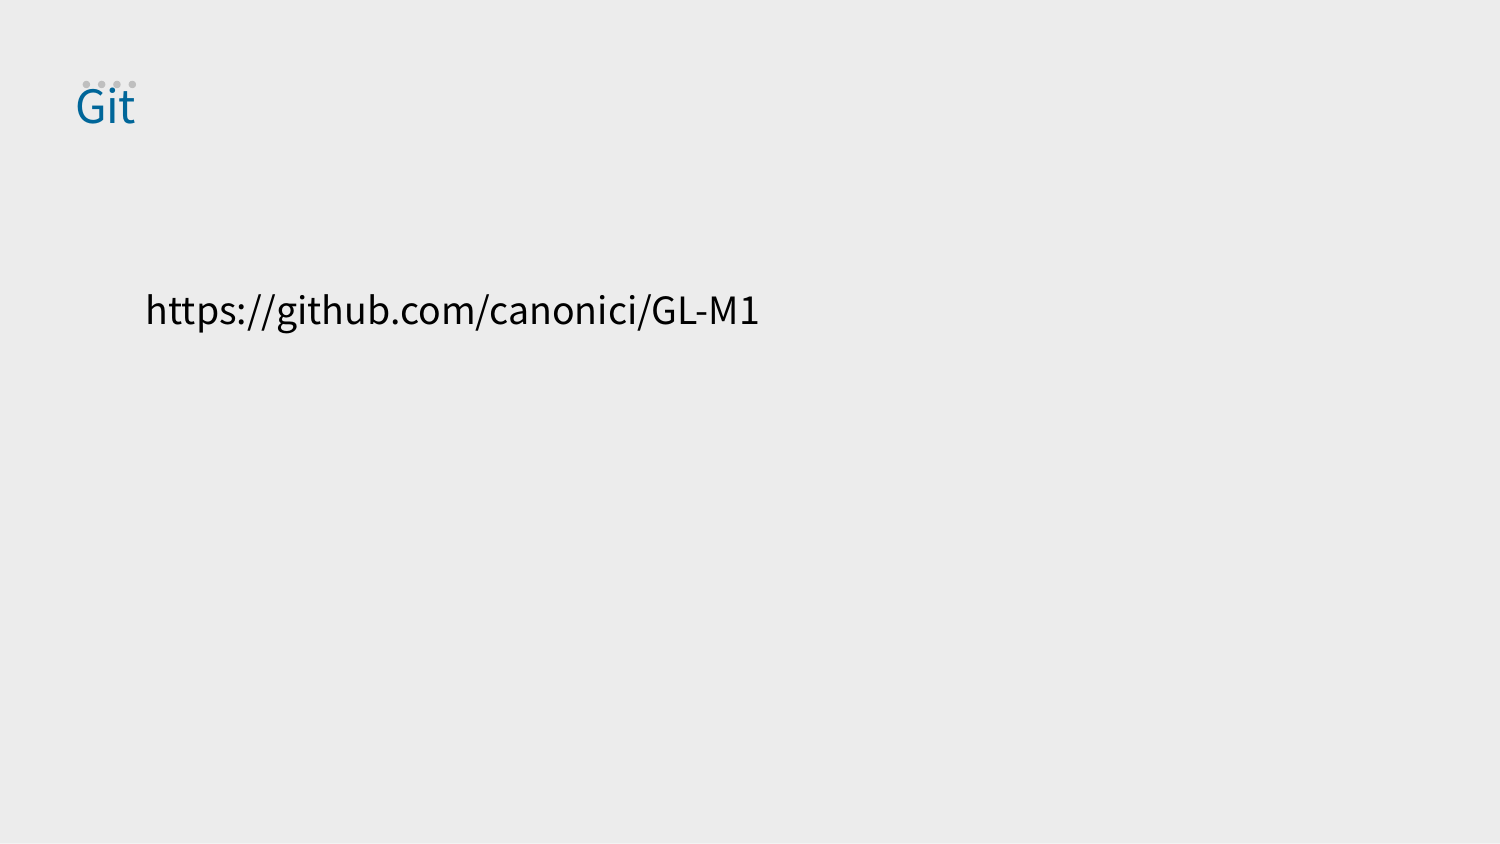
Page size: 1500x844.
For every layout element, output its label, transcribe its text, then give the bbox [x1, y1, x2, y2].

list https://github.com/canonici/GL-M1 [75, 197, 1425, 830]
title Git [75, 33, 1425, 175]
